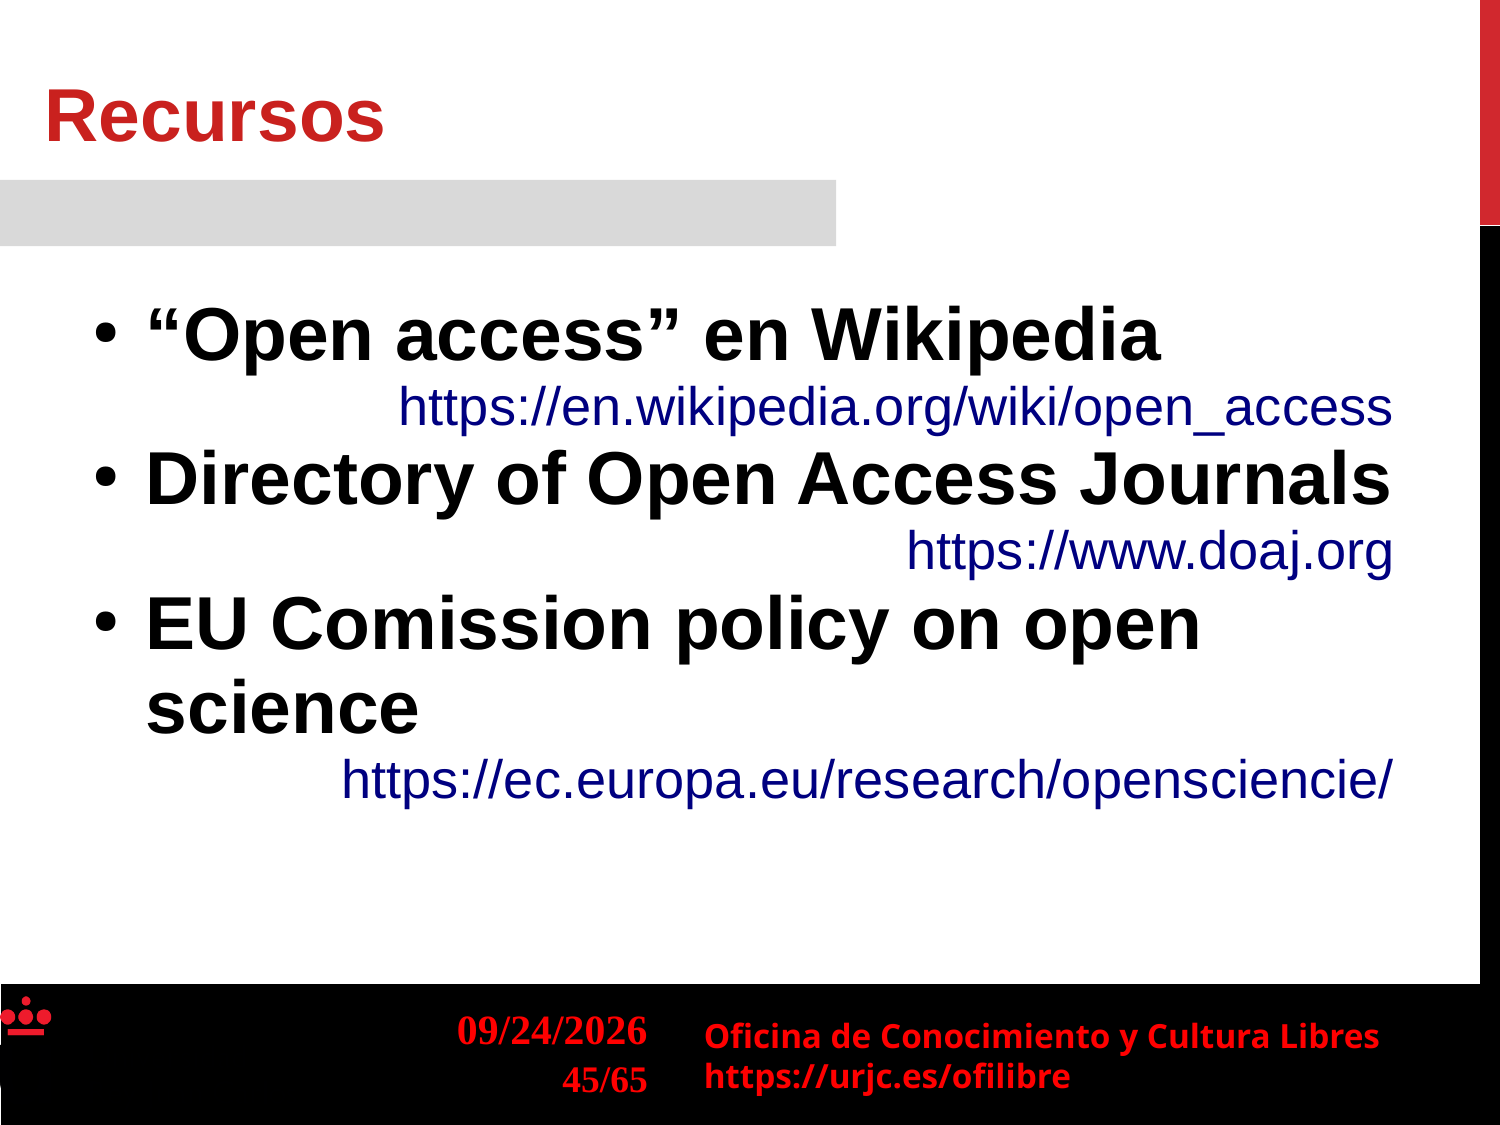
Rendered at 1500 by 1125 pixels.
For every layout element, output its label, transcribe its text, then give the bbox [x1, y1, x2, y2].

text_box “Open access” en Wikipedia https://en.wikipedia.org/wiki/open_access Directory of Open Access Journals https://www.doaj.org EU Comission policy on open science https://ec.europa.eu/research/opensciencie/ [60, 285, 1411, 818]
text_box Recursos [30, 66, 1036, 249]
title [75, 15, 1425, 172]
